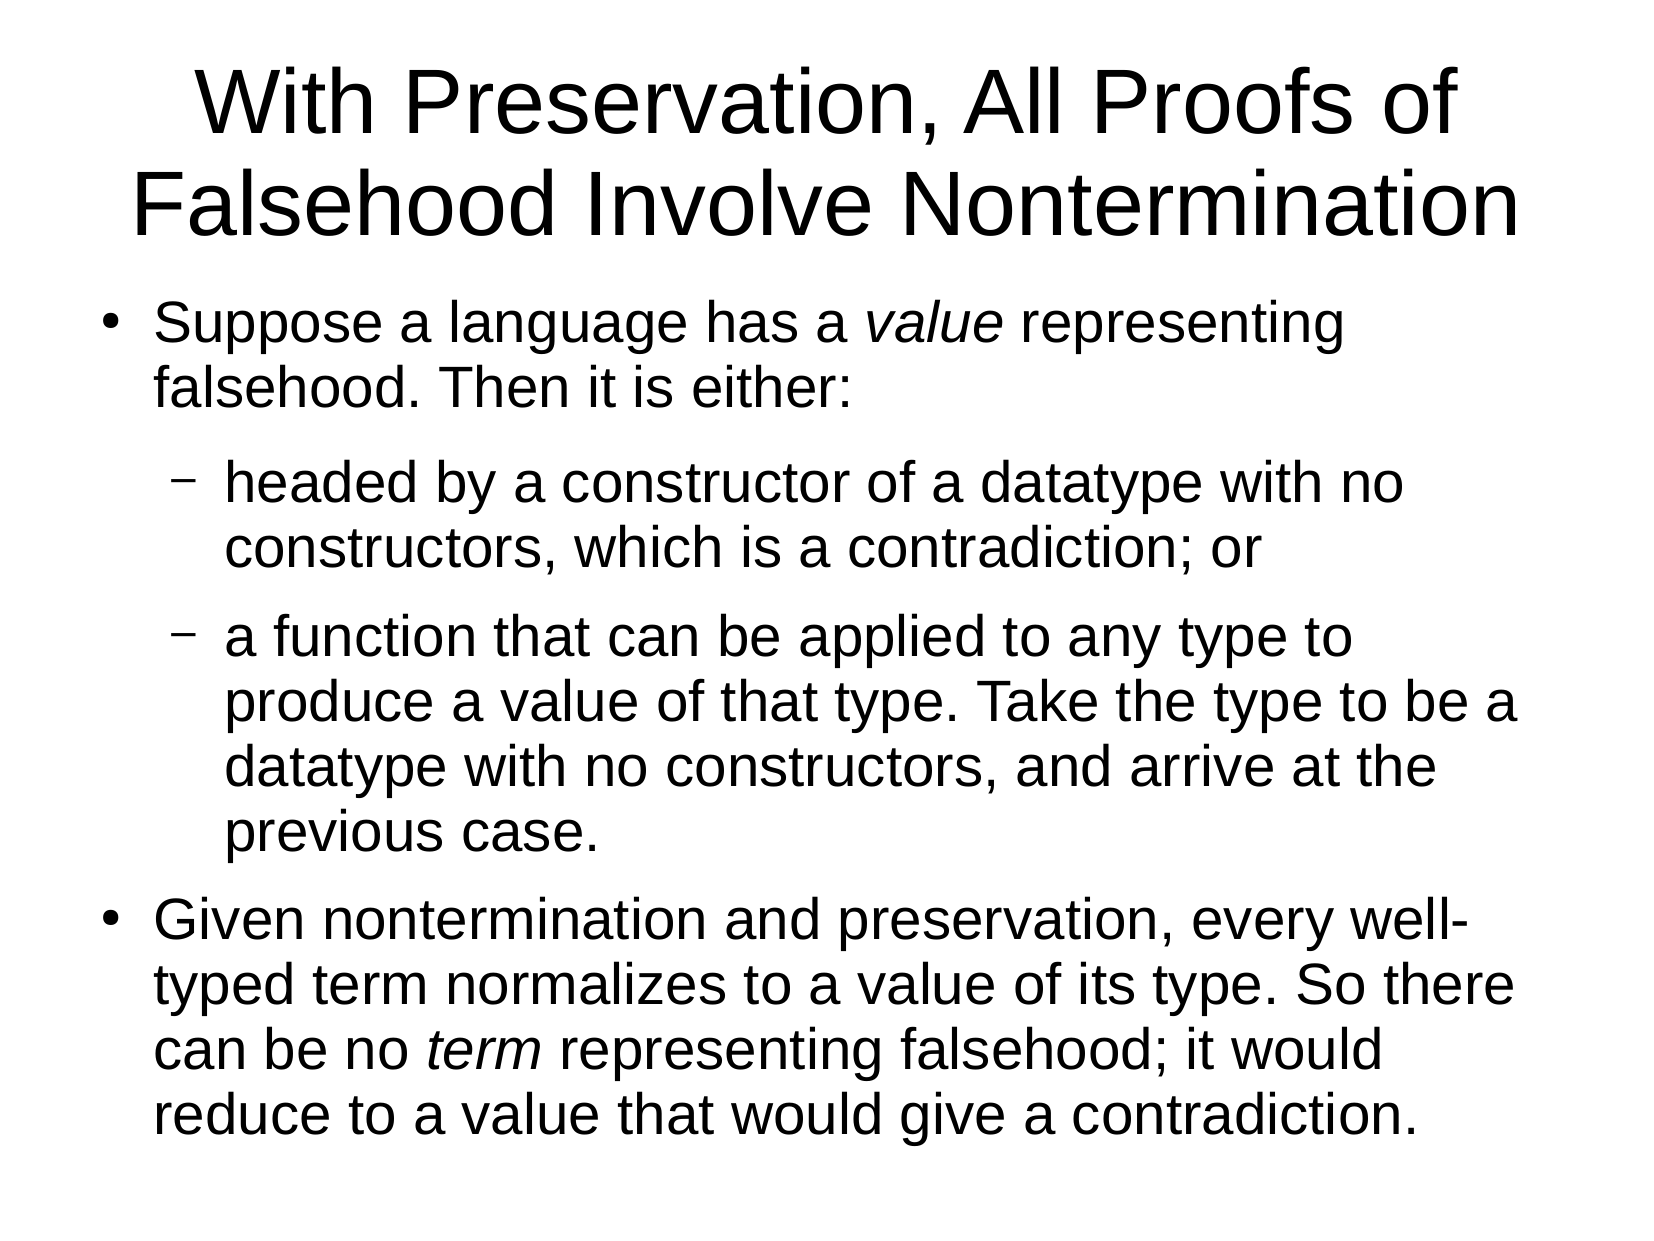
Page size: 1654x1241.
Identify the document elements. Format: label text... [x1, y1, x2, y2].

list Suppose a language has a value representing falsehood. Then it is either: headed by a constructor of a datatype with no constructors, which is a contradiction; or a function that can be applied to any type to produce a value of that type. Take the type to be a datatype with no constructors, and arrive at the previous case. Given nontermination and preservation, every well-typed term normalizes to a value of its type. So there can be no term representing falsehood; it would reduce to a value that would give a contradiction. [82, 290, 1576, 1156]
title With Preservation, All Proofs of Falsehood Involve Nontermination [82, 49, 1571, 257]
